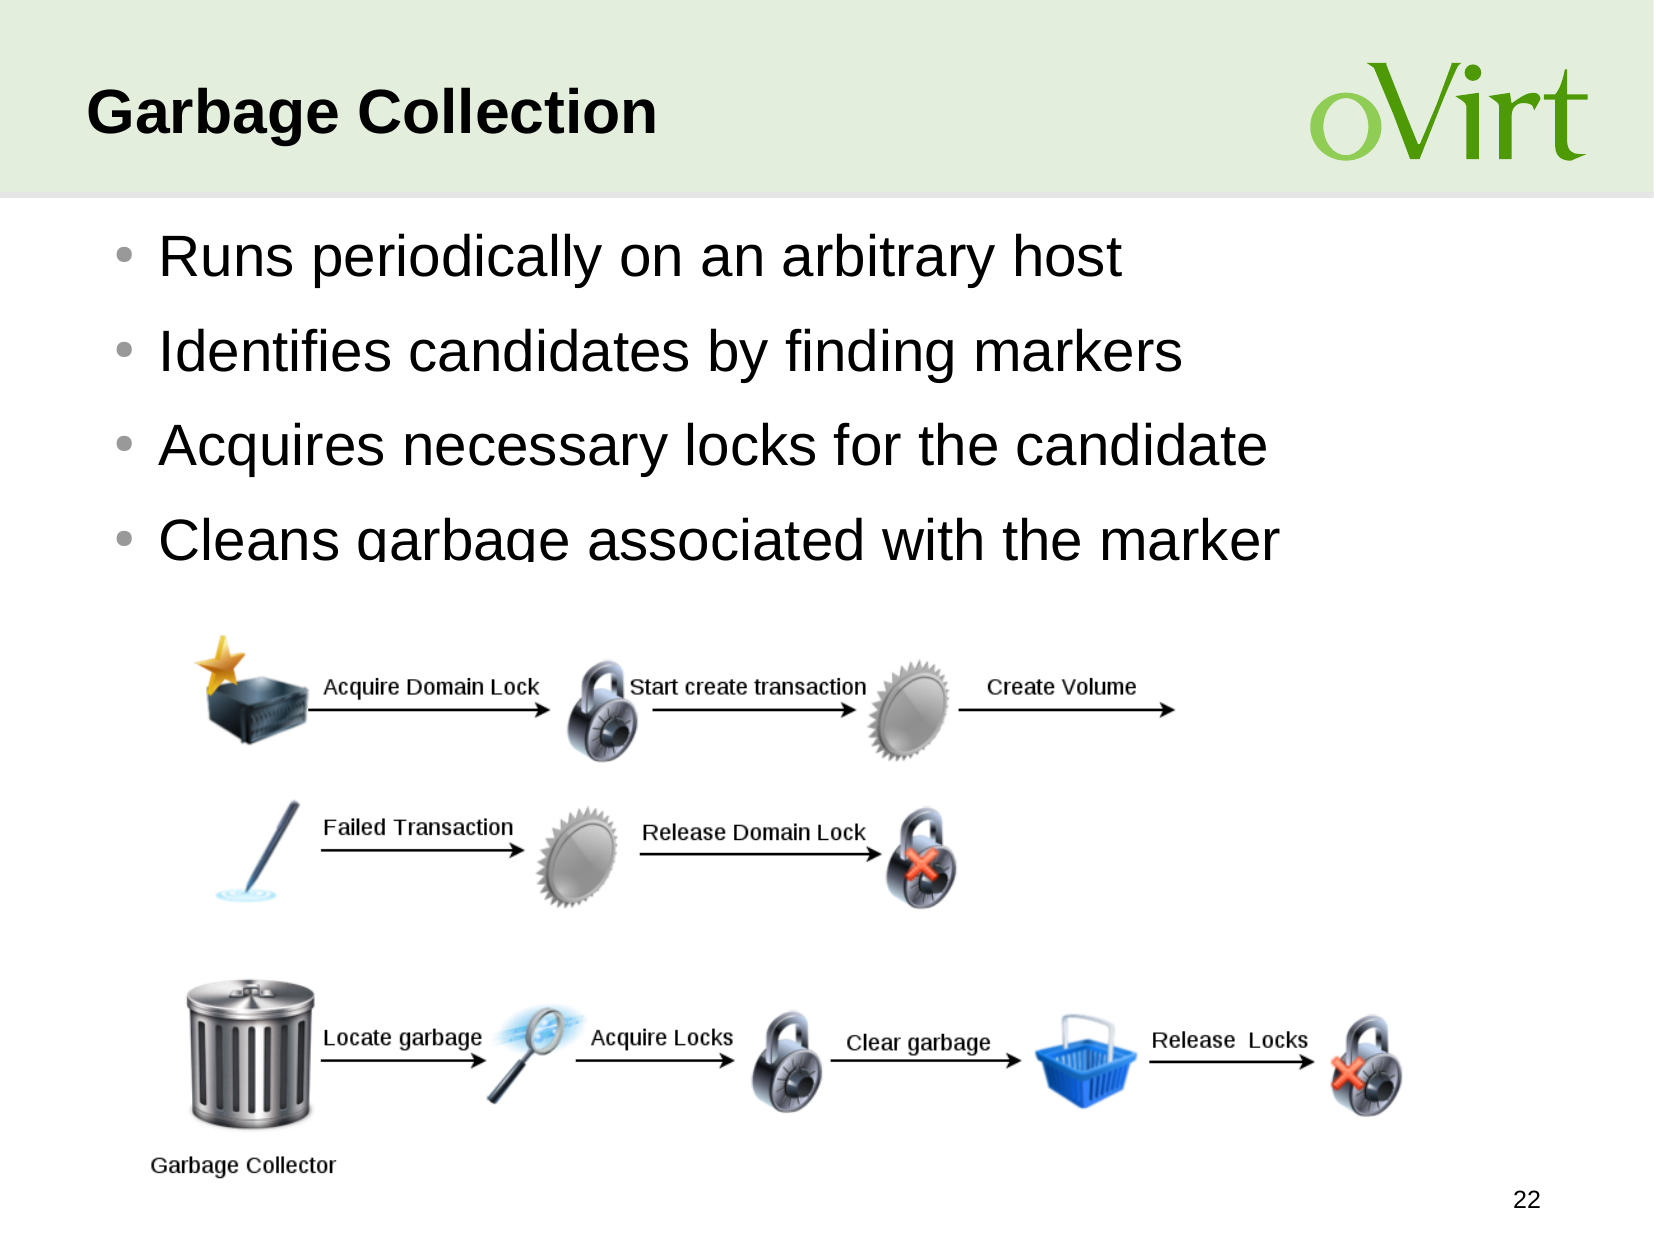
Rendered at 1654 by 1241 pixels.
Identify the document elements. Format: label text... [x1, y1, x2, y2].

list Runs periodically on an arbitrary host Identifies candidates by finding markers Acquires necessary locks for the candidate Cleans garbage associated with the marker [99, 224, 1588, 573]
picture [112, 562, 1426, 1201]
title Garbage Collection [86, 36, 1307, 188]
